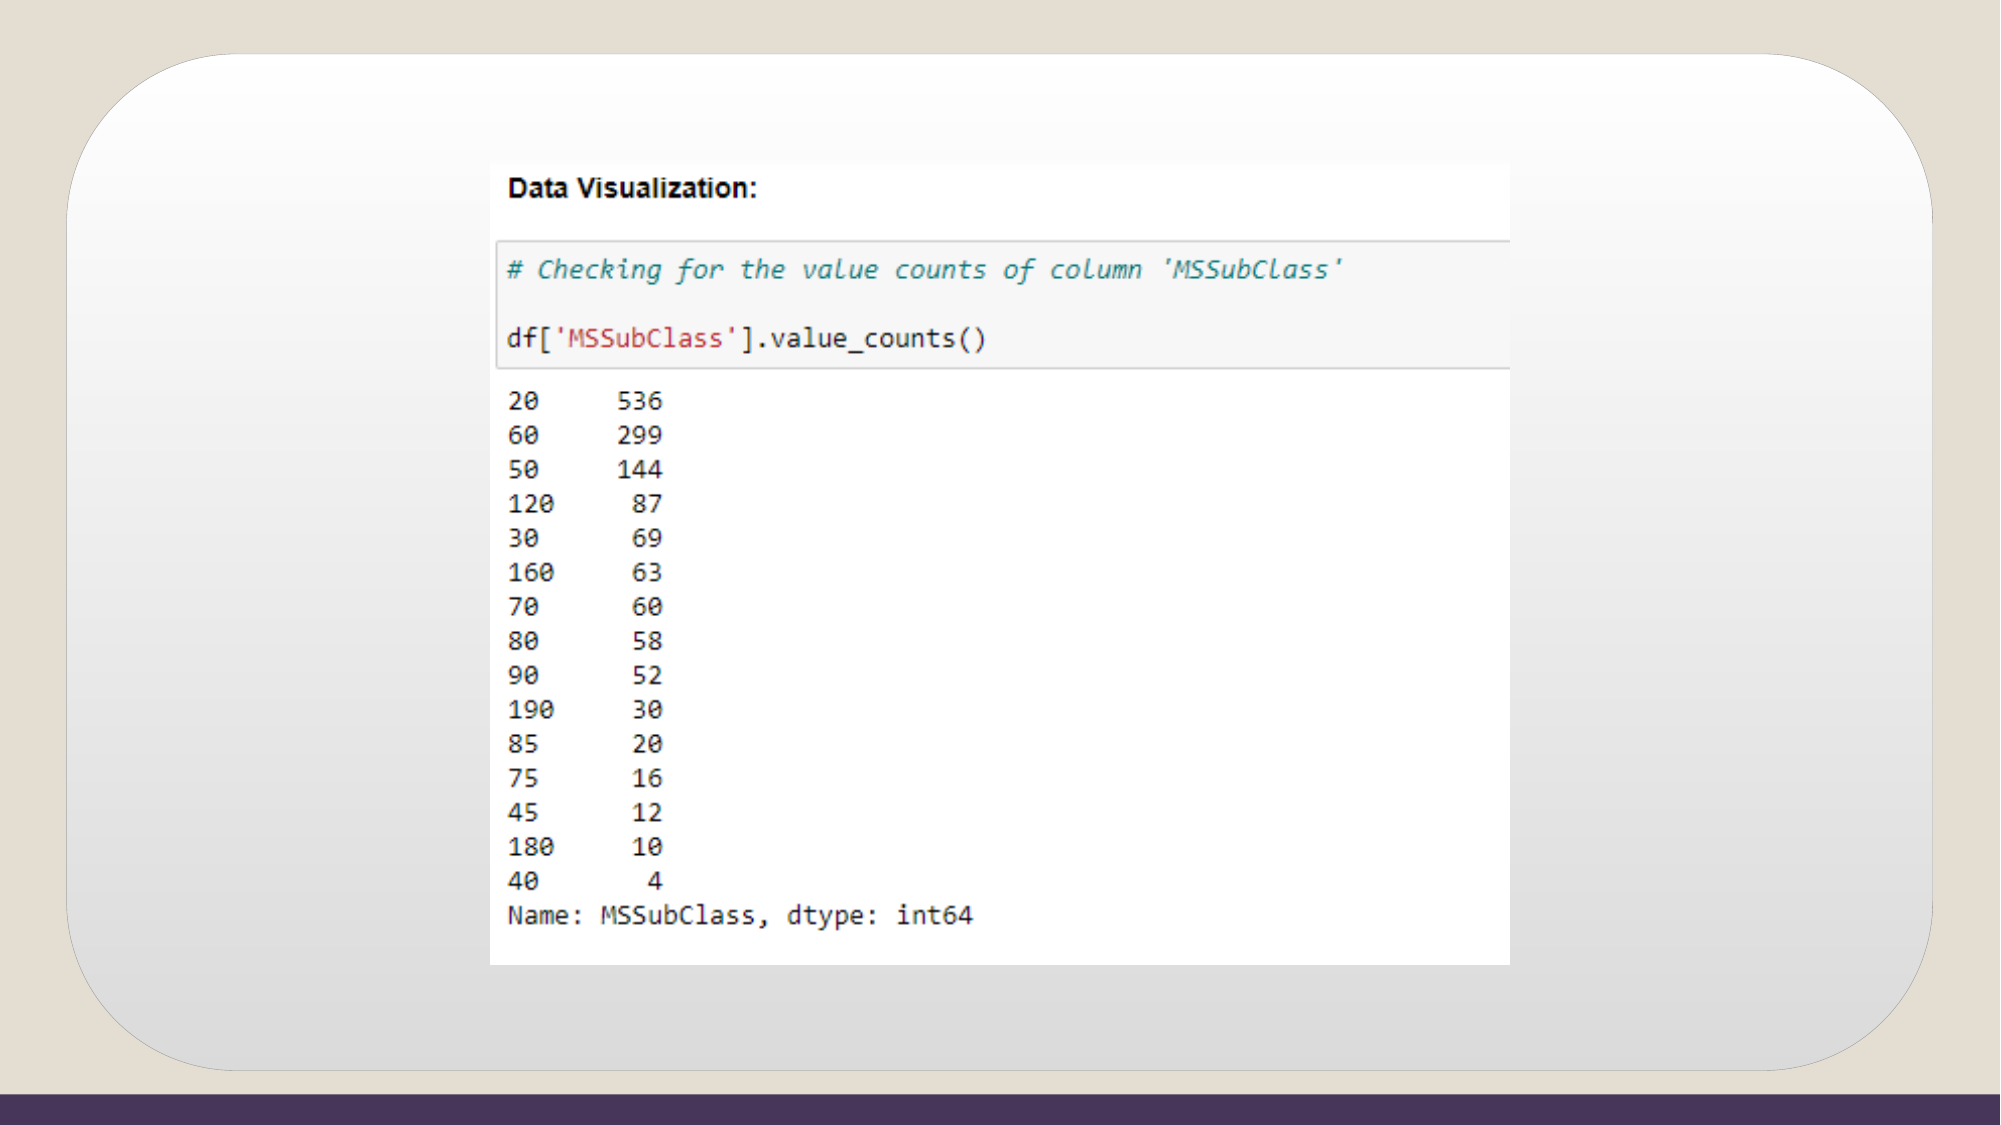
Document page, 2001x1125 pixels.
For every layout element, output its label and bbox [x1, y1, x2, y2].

text_box [0, 1094, 2000, 1125]
picture [490, 160, 1510, 965]
